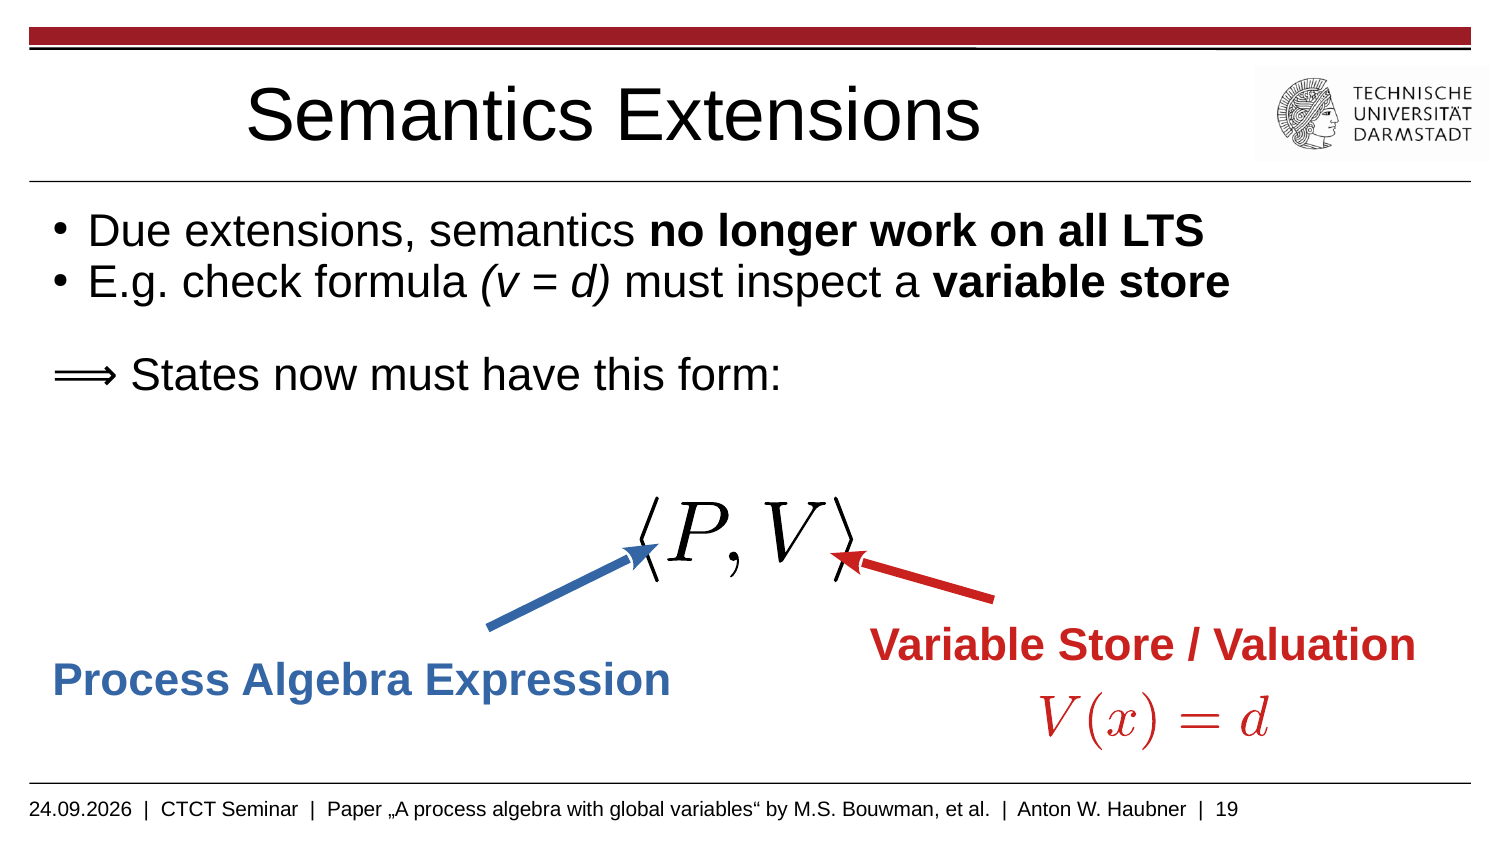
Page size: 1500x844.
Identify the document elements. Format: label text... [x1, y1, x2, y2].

text_box [1142, 692, 1156, 751]
text_box [639, 496, 659, 545]
text_box [1107, 709, 1137, 737]
text_box [1241, 695, 1269, 737]
text_box Variable Store / Valuation [854, 611, 1432, 678]
text_box [728, 551, 739, 578]
text_box Process Algebra Expression [37, 646, 687, 713]
text_box [667, 502, 729, 561]
picture [1255, 65, 1490, 162]
text_box [646, 554, 659, 583]
text_box [833, 561, 844, 583]
text_box [833, 496, 854, 552]
title Semantics Extensions [29, 63, 1199, 167]
text_box [1088, 692, 1103, 751]
text_box [764, 502, 827, 563]
text_box Due extensions, semantics no longer work on all LTS E.g. check formula (v = d) must inspect a variable store ⟹ States now must have this form: [37, 197, 1435, 488]
text_box [1039, 696, 1081, 737]
